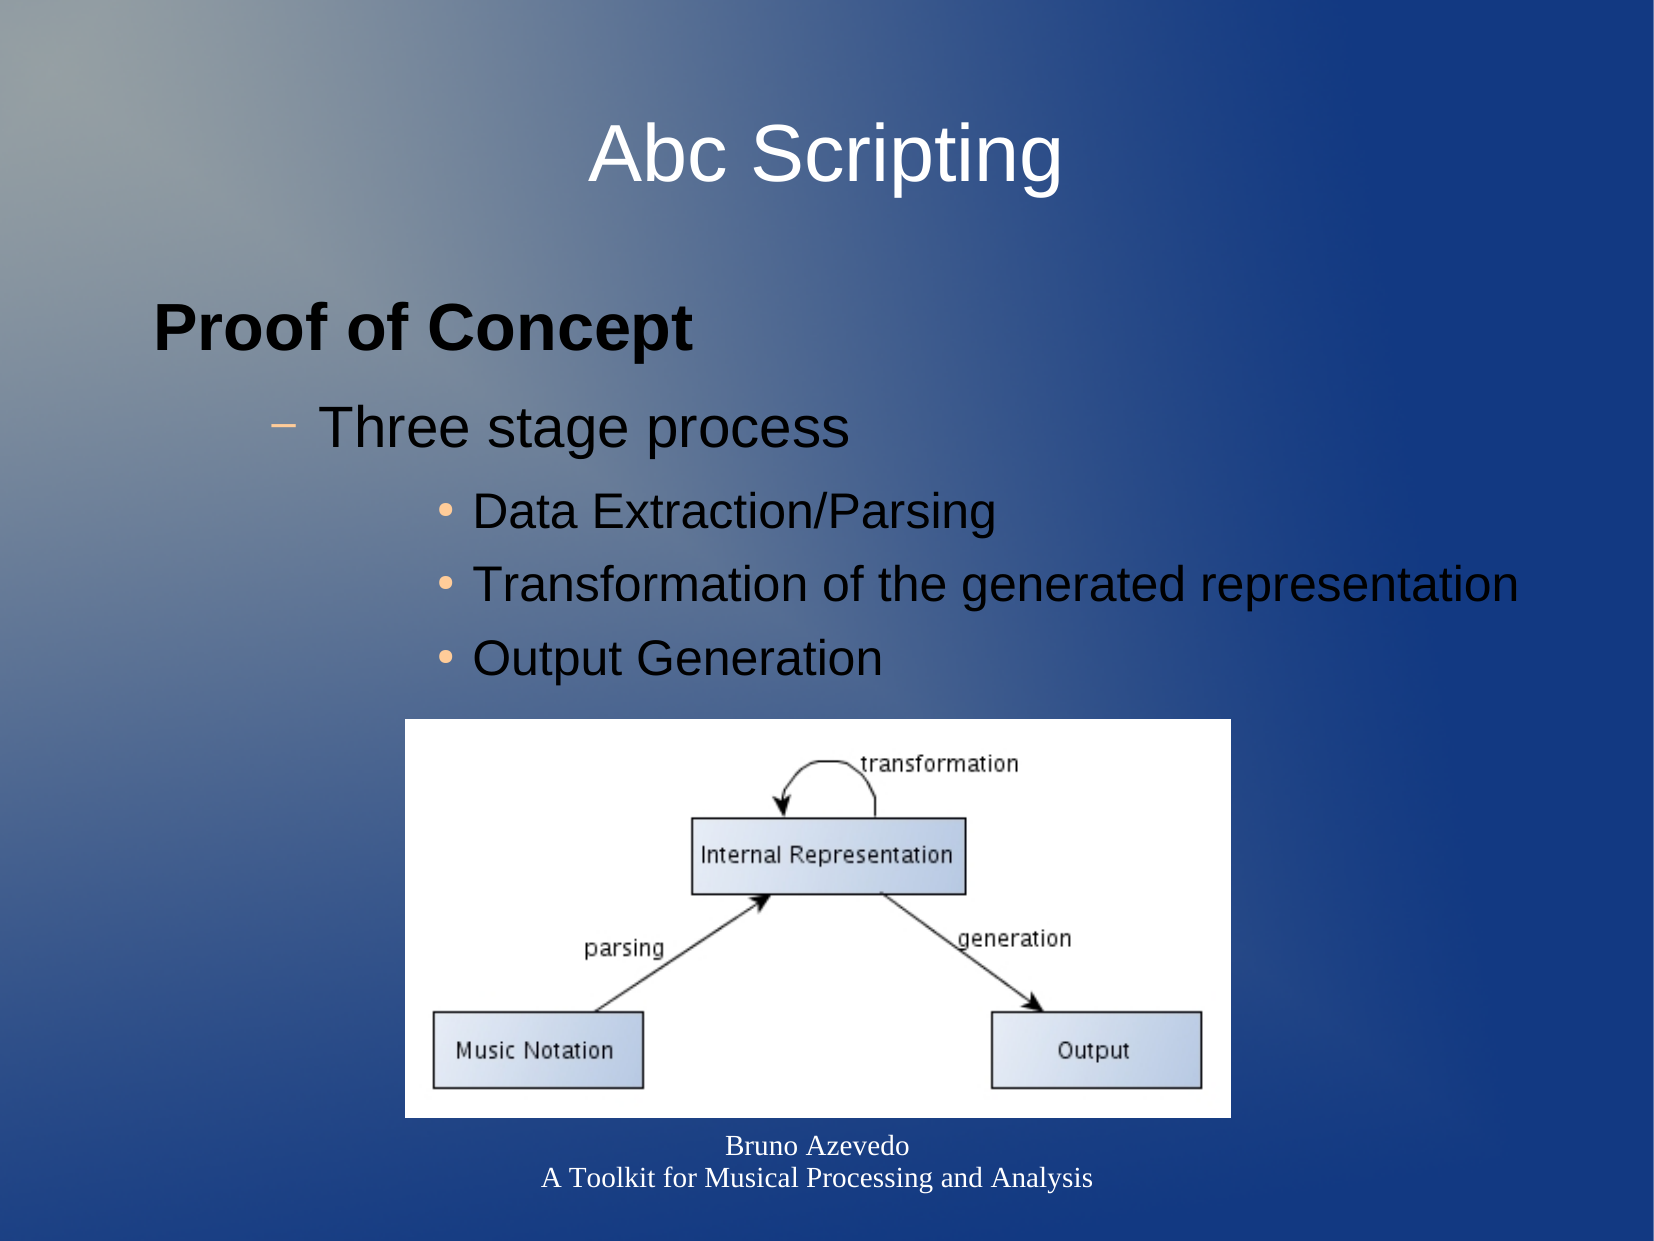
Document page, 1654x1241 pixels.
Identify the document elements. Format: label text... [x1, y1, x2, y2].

title Abc Scripting [82, 49, 1571, 257]
list Proof of Concept Three stage process Data Extraction/Parsing Transformation of the generated representation Output Generation [82, 290, 1571, 1010]
picture [0, 0, 1654, 1241]
